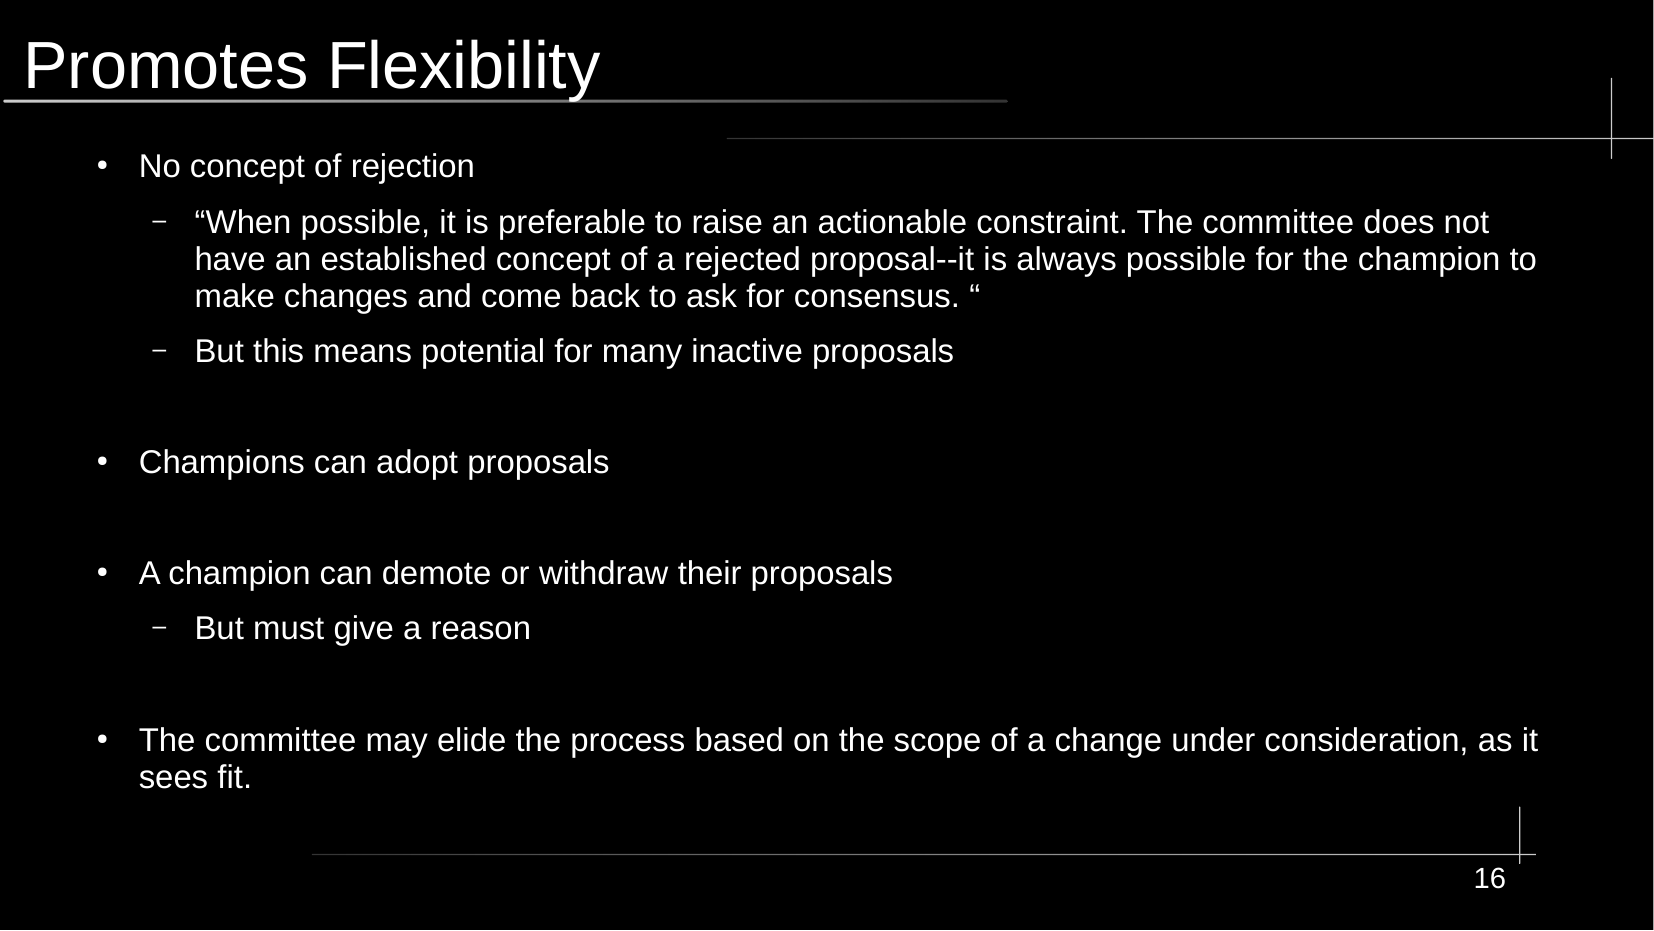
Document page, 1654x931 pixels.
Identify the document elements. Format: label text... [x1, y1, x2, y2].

list No concept of rejection “When possible, it is preferable to raise an actionable constraint. The committee does not have an established concept of a rejected proposal--it is always possible for the champion to make changes and come back to ask for consensus. “ But this means potential for many inactive proposals Champions can adopt proposals A champion can demote or withdraw their proposals But must give a reason The committee may elide the process based on the scope of a change under consideration, as it sees fit. [82, 147, 1571, 798]
title Promotes Flexibility [23, 11, 1589, 119]
